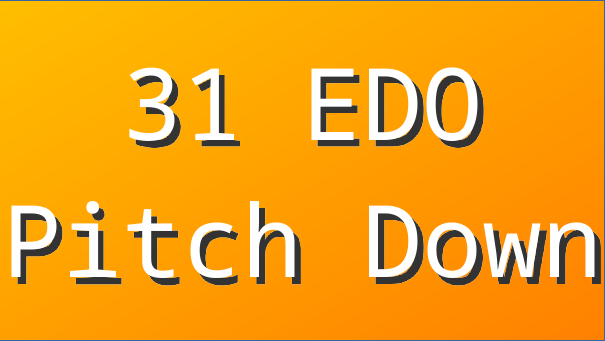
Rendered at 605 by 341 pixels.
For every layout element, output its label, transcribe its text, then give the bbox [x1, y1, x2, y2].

subtitle 31 EDO Pitch Down [0, 0, 605, 341]
